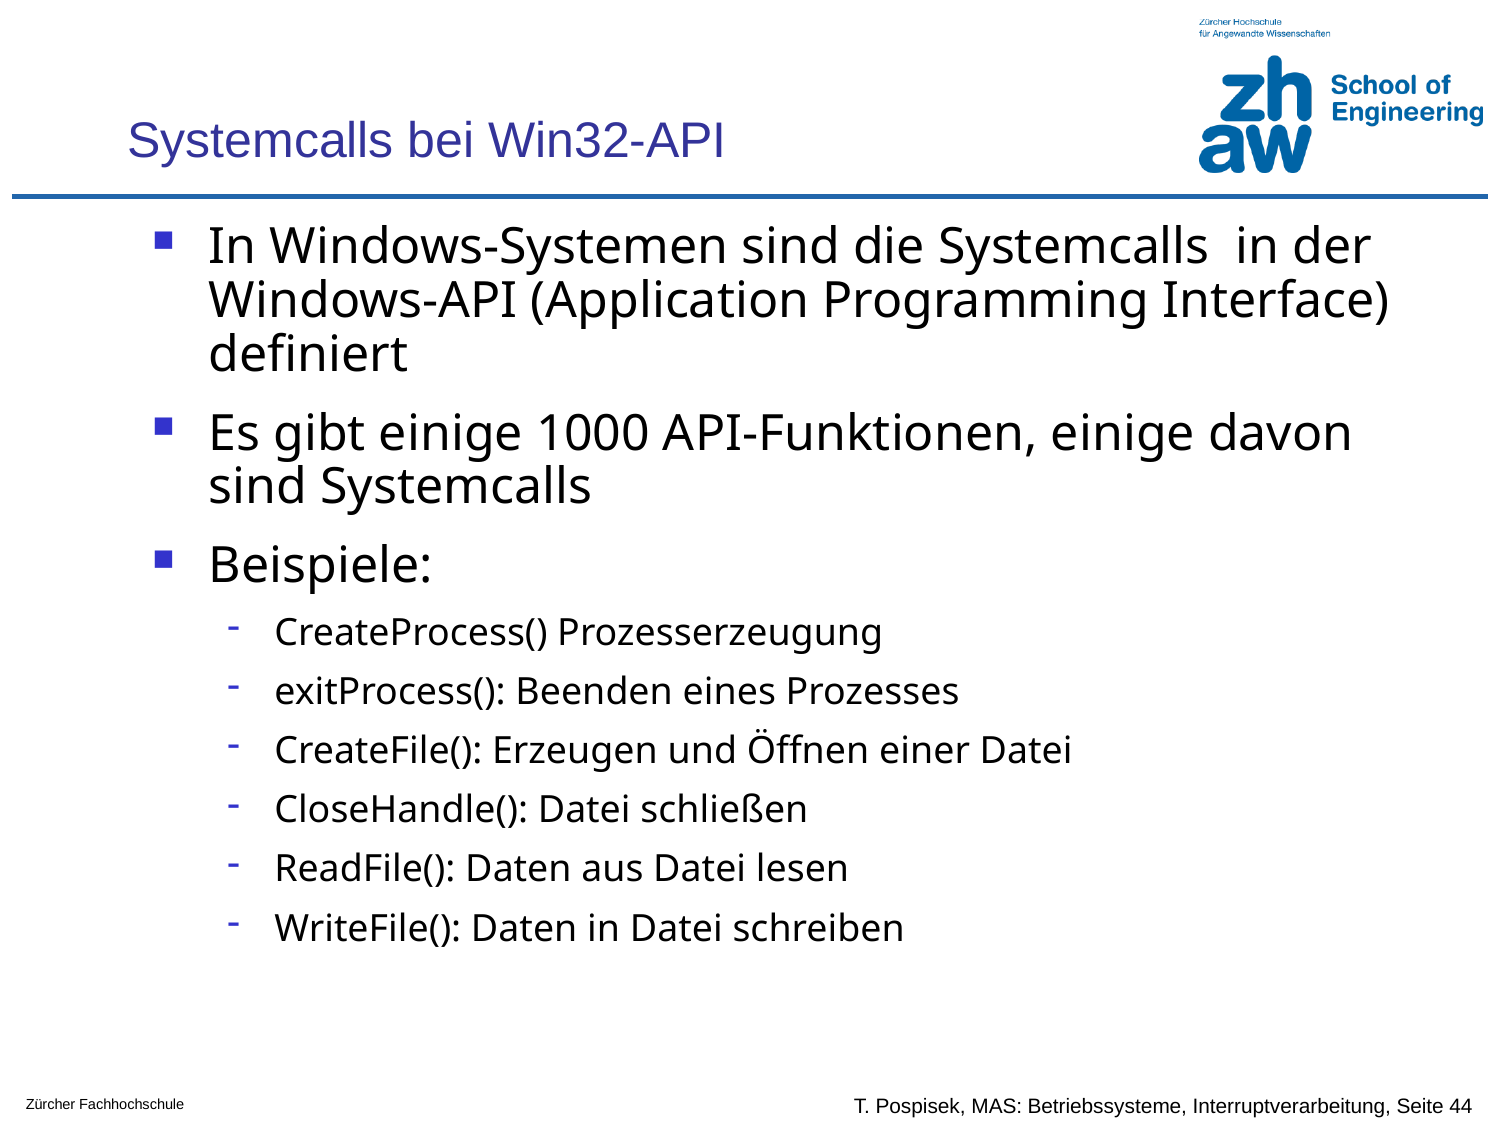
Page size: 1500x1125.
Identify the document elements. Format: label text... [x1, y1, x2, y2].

title Systemcalls bei Win32-API [112, 66, 1391, 175]
list In Windows-Systemen sind die Systemcalls in der Windows-API (Application Programming Interface) definiert Es gibt einige 1000 API-Funktionen, einige davon sind Systemcalls Beispiele: CreateProcess() Prozesserzeugung exitProcess(): Beenden eines Prozesses CreateFile(): Erzeugen und Öffnen einer Datei CloseHandle(): Datei schließen ReadFile(): Daten aus Datei lesen WriteFile(): Daten in Datei schreiben [137, 212, 1413, 888]
picture [1199, 19, 1483, 173]
